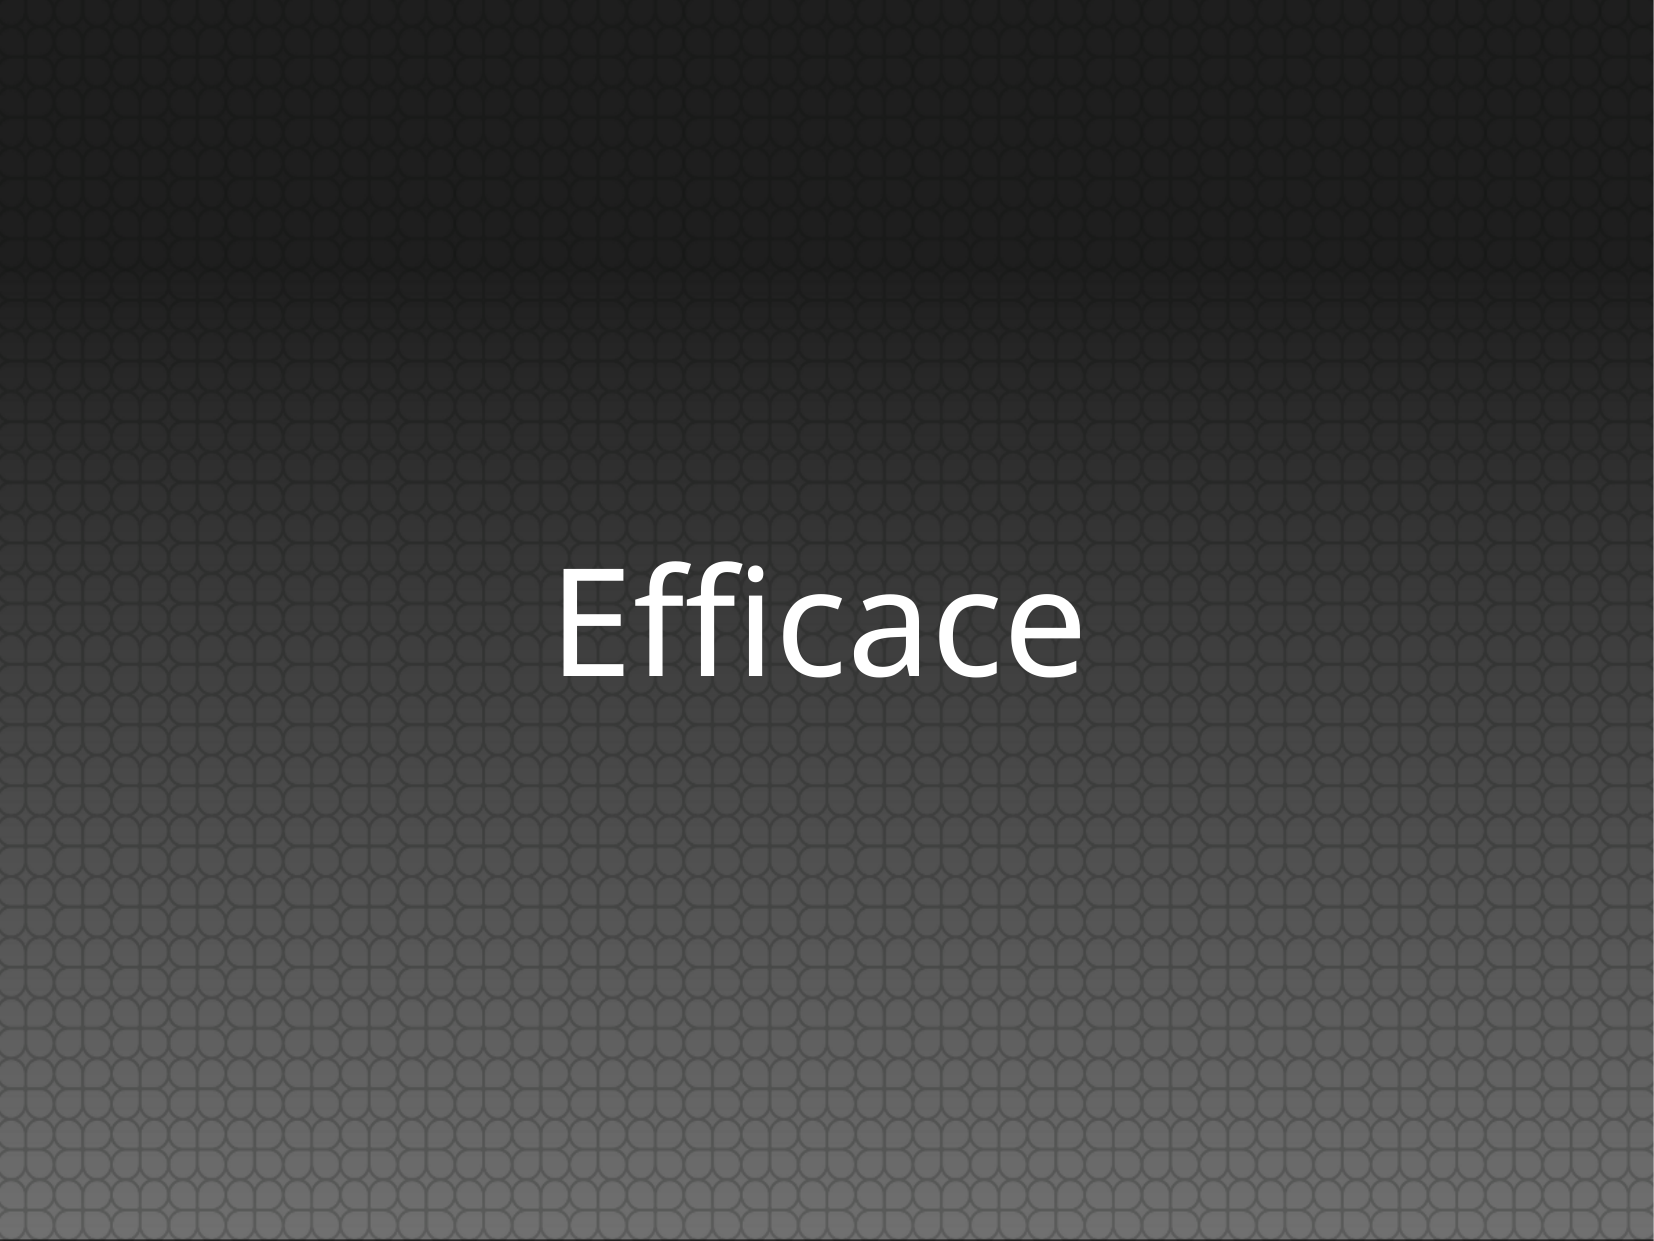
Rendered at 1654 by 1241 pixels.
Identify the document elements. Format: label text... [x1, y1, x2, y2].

picture [0, 0, 1654, 1241]
title Efficace [75, 525, 1564, 713]
